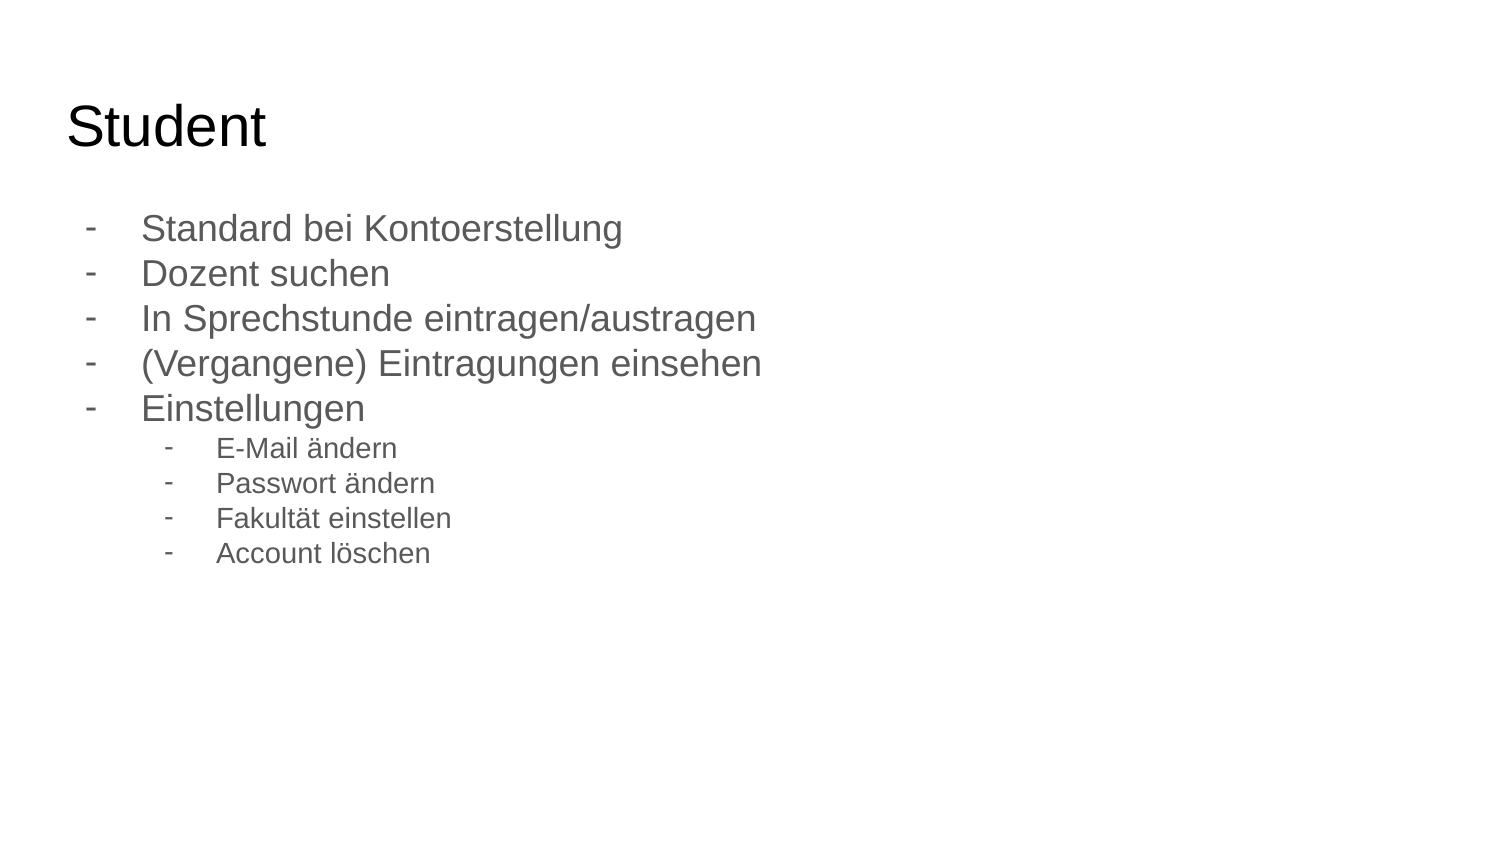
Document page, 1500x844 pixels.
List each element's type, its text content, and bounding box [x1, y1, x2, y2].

title Student [51, 72, 1449, 167]
list Standard bei Kontoerstellung Dozent suchen In Sprechstunde eintragen/austragen (Vergangene) Eintragungen einsehen Einstellungen E-Mail ändern Passwort ändern Fakultät einstellen Account löschen [51, 189, 1449, 750]
